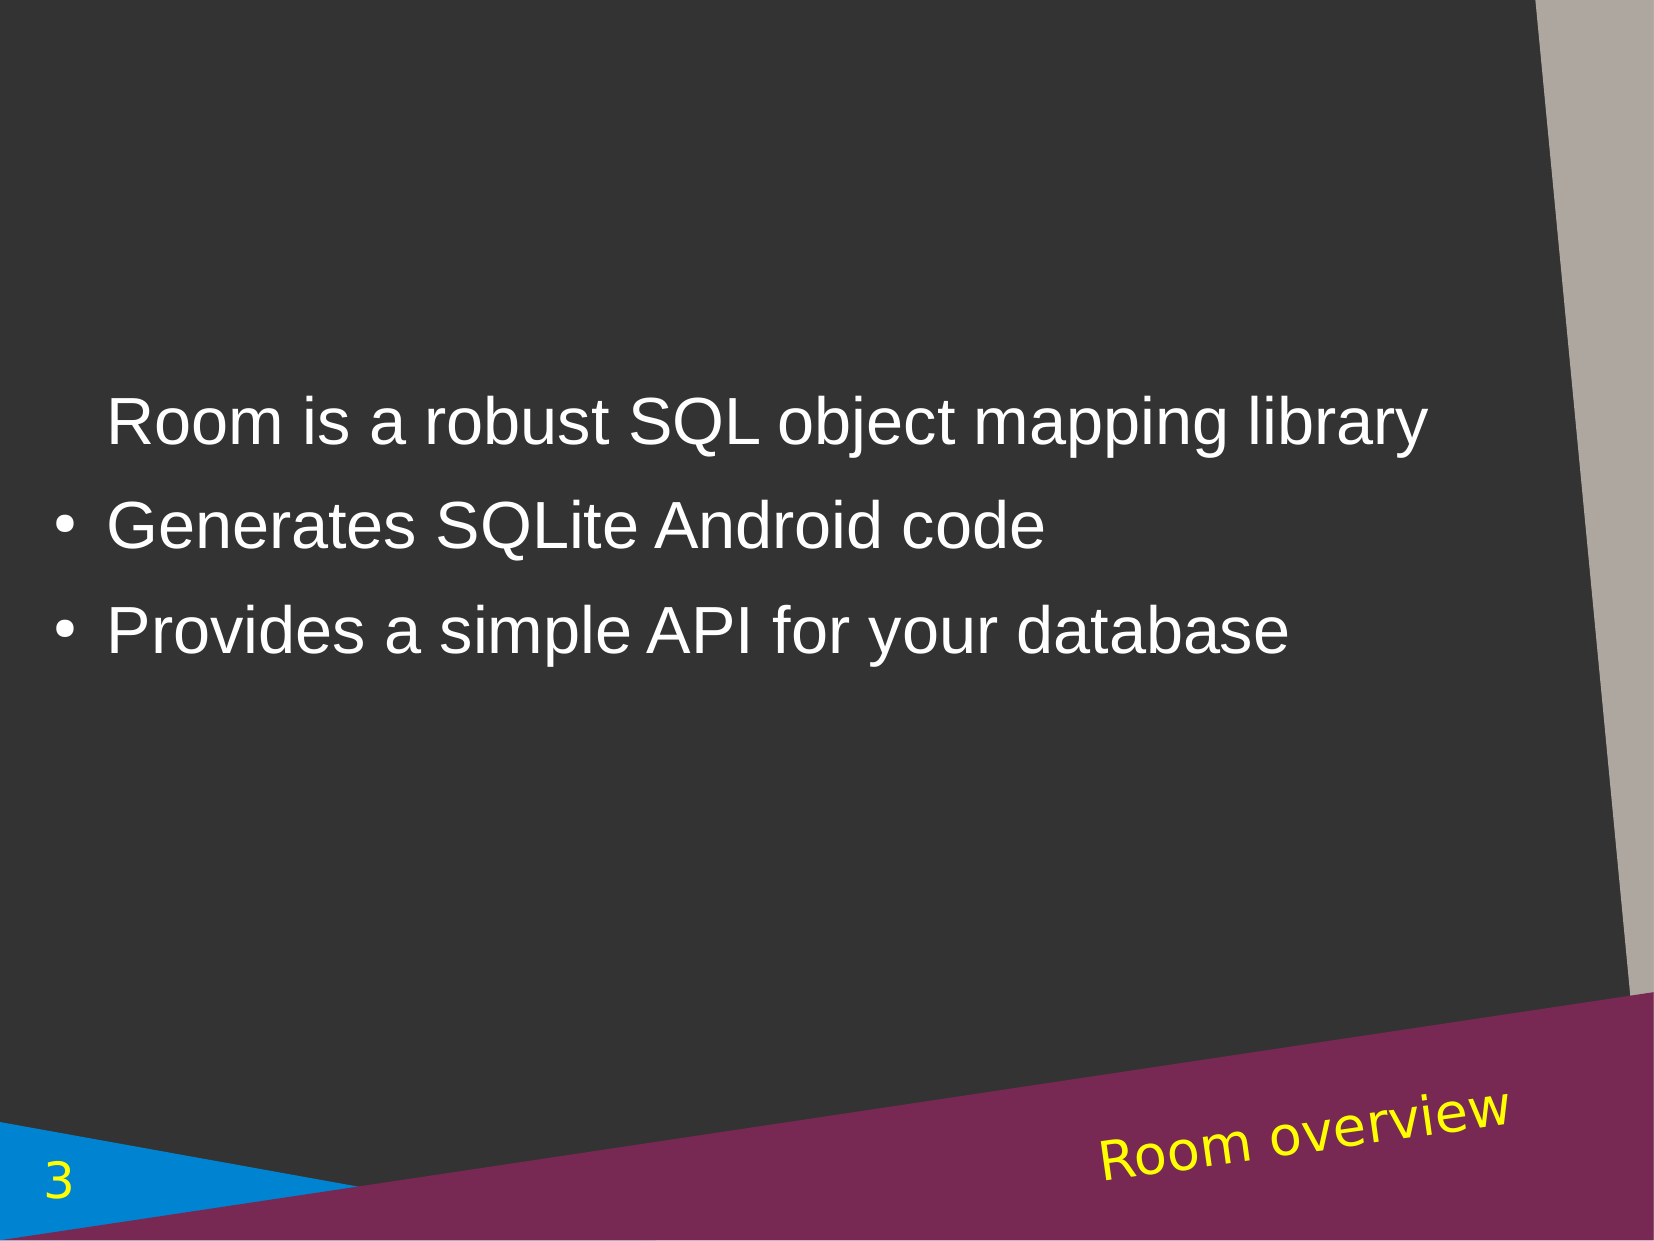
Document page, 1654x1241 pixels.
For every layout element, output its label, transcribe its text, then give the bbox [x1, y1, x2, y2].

title Room overview [956, 995, 1654, 1241]
list Room is a robust SQL object mapping library Generates SQLite Android code Provides a simple API for your database [35, 59, 1524, 993]
